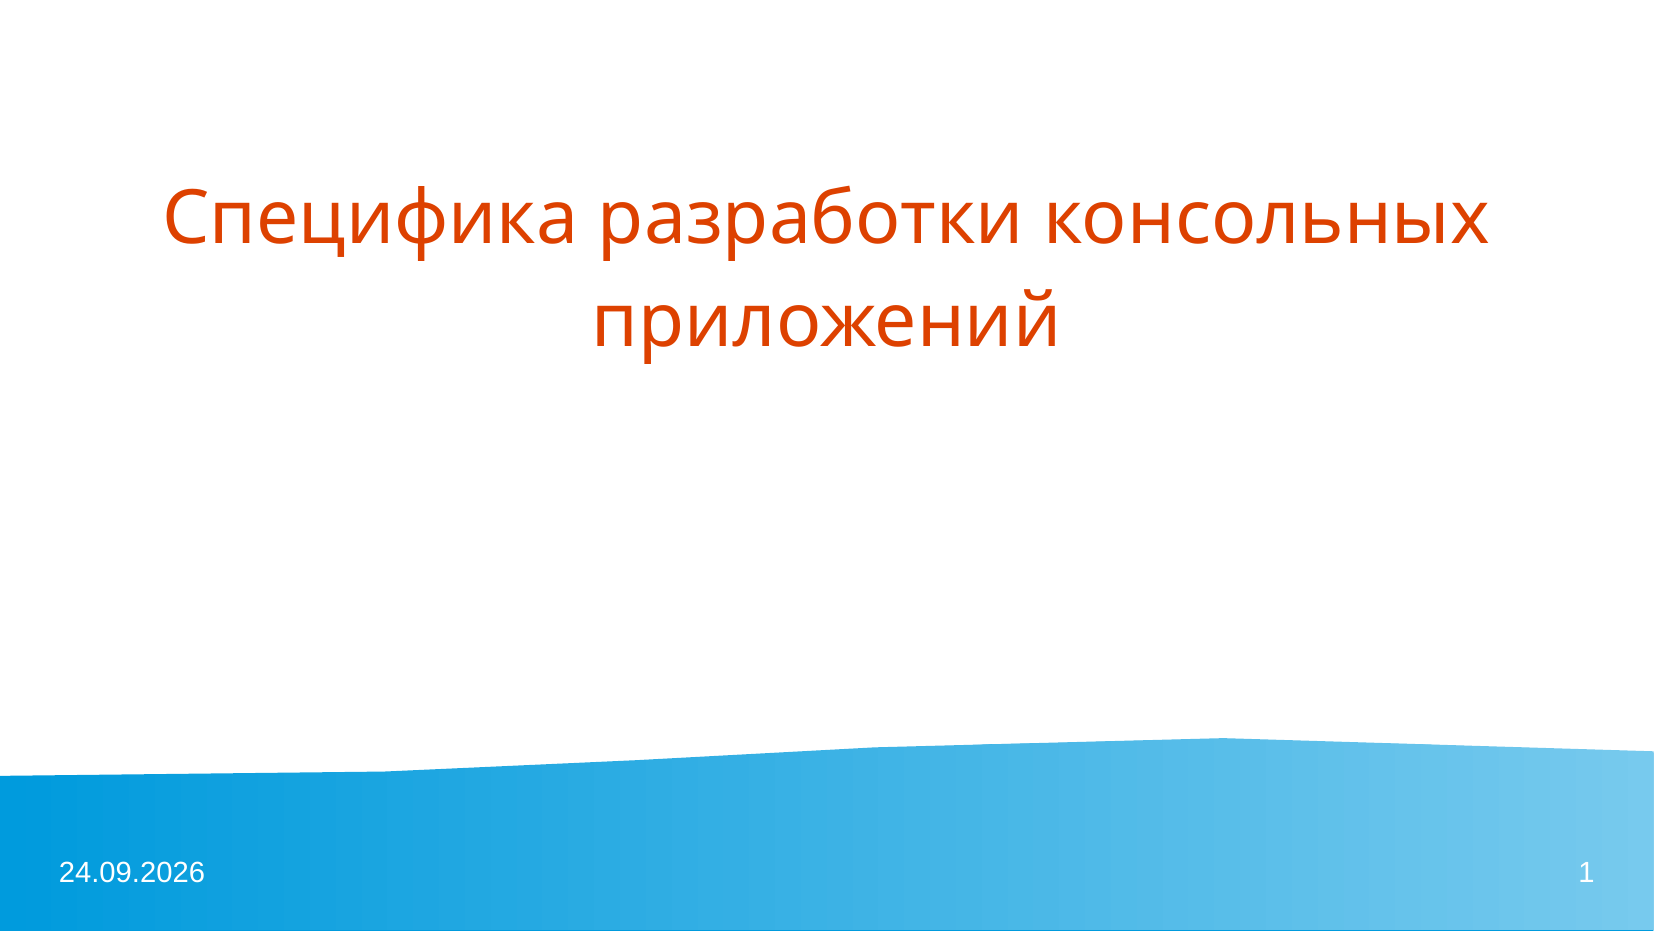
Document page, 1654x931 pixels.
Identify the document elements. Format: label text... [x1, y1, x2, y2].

title Специфика разработки консольных приложений [88, 177, 1565, 355]
